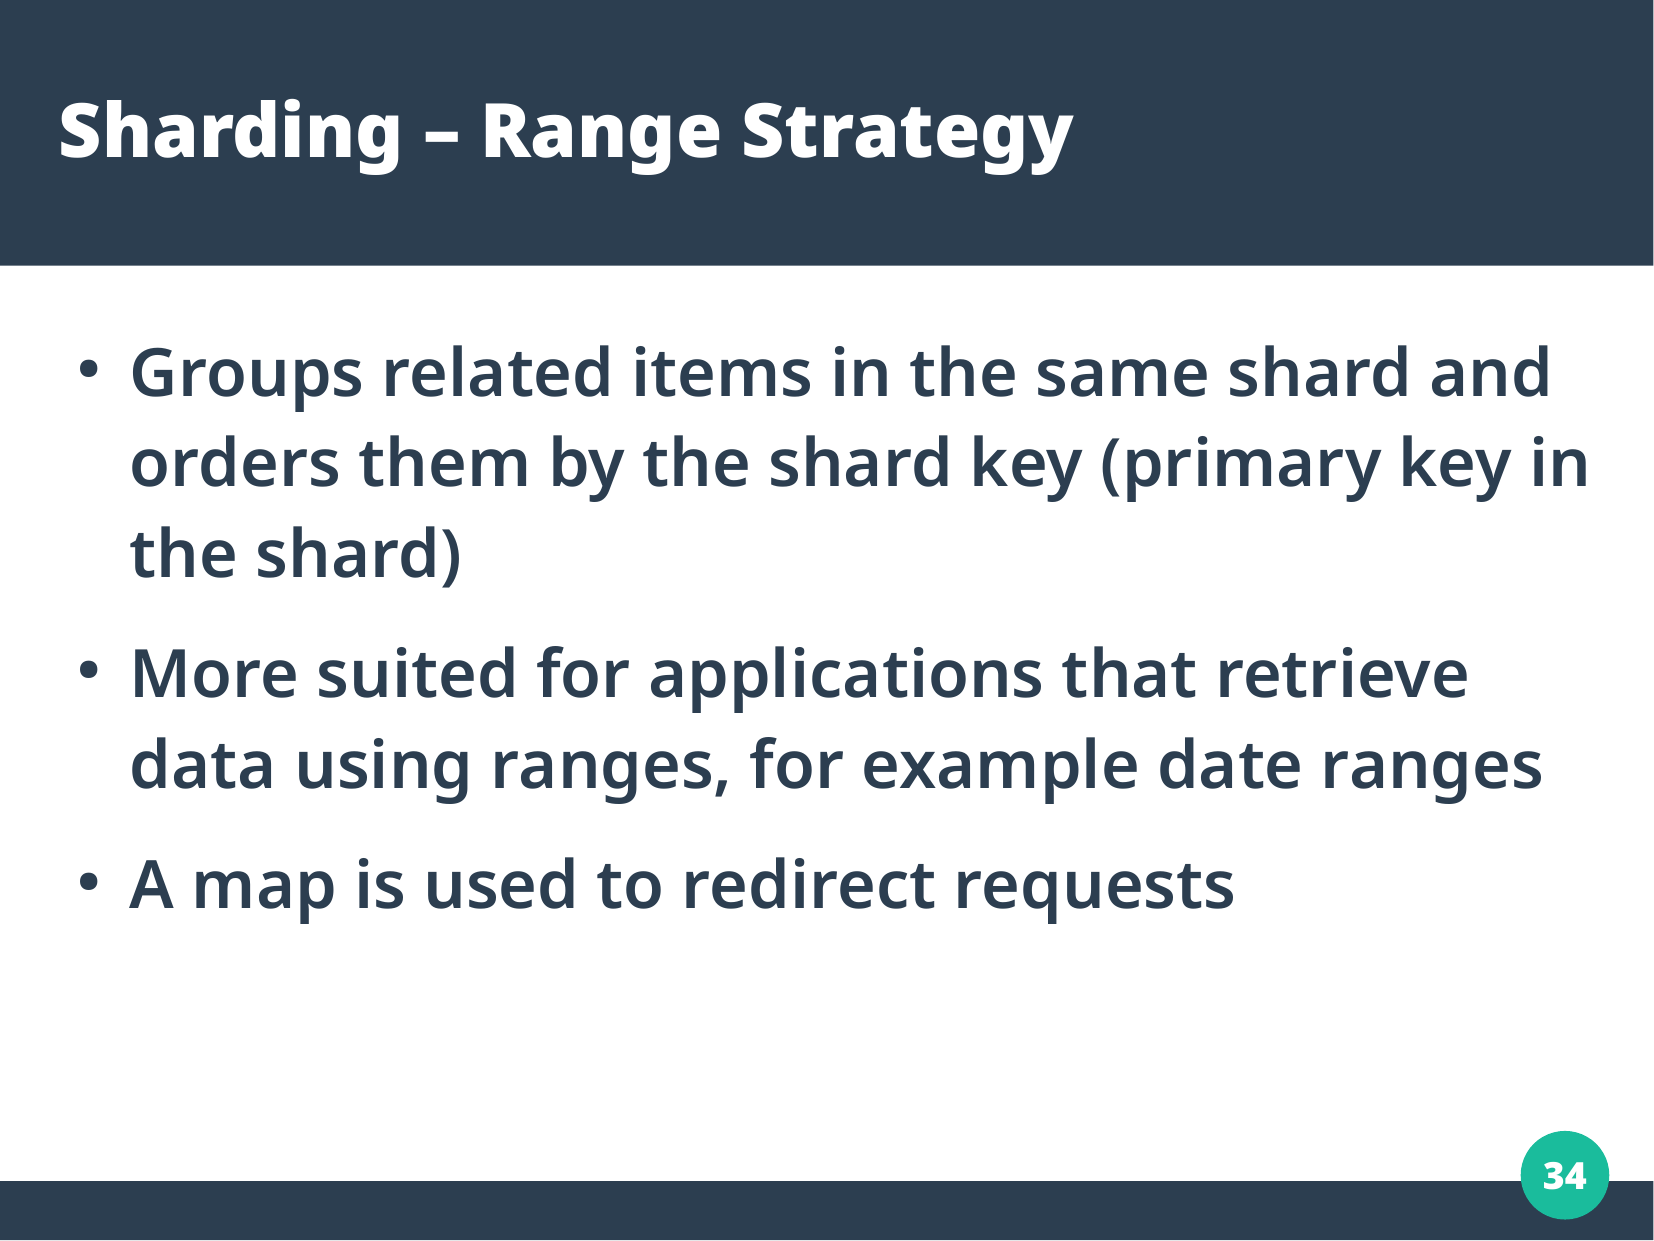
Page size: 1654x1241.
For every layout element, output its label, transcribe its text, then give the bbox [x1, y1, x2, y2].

list Groups related items in the same shard and orders them by the shard key (primary key in the shard) More suited for applications that retrieve data using ranges, for example date ranges A map is used to redirect requests [59, 324, 1595, 1152]
title Sharding – Range Strategy [59, 49, 1595, 207]
